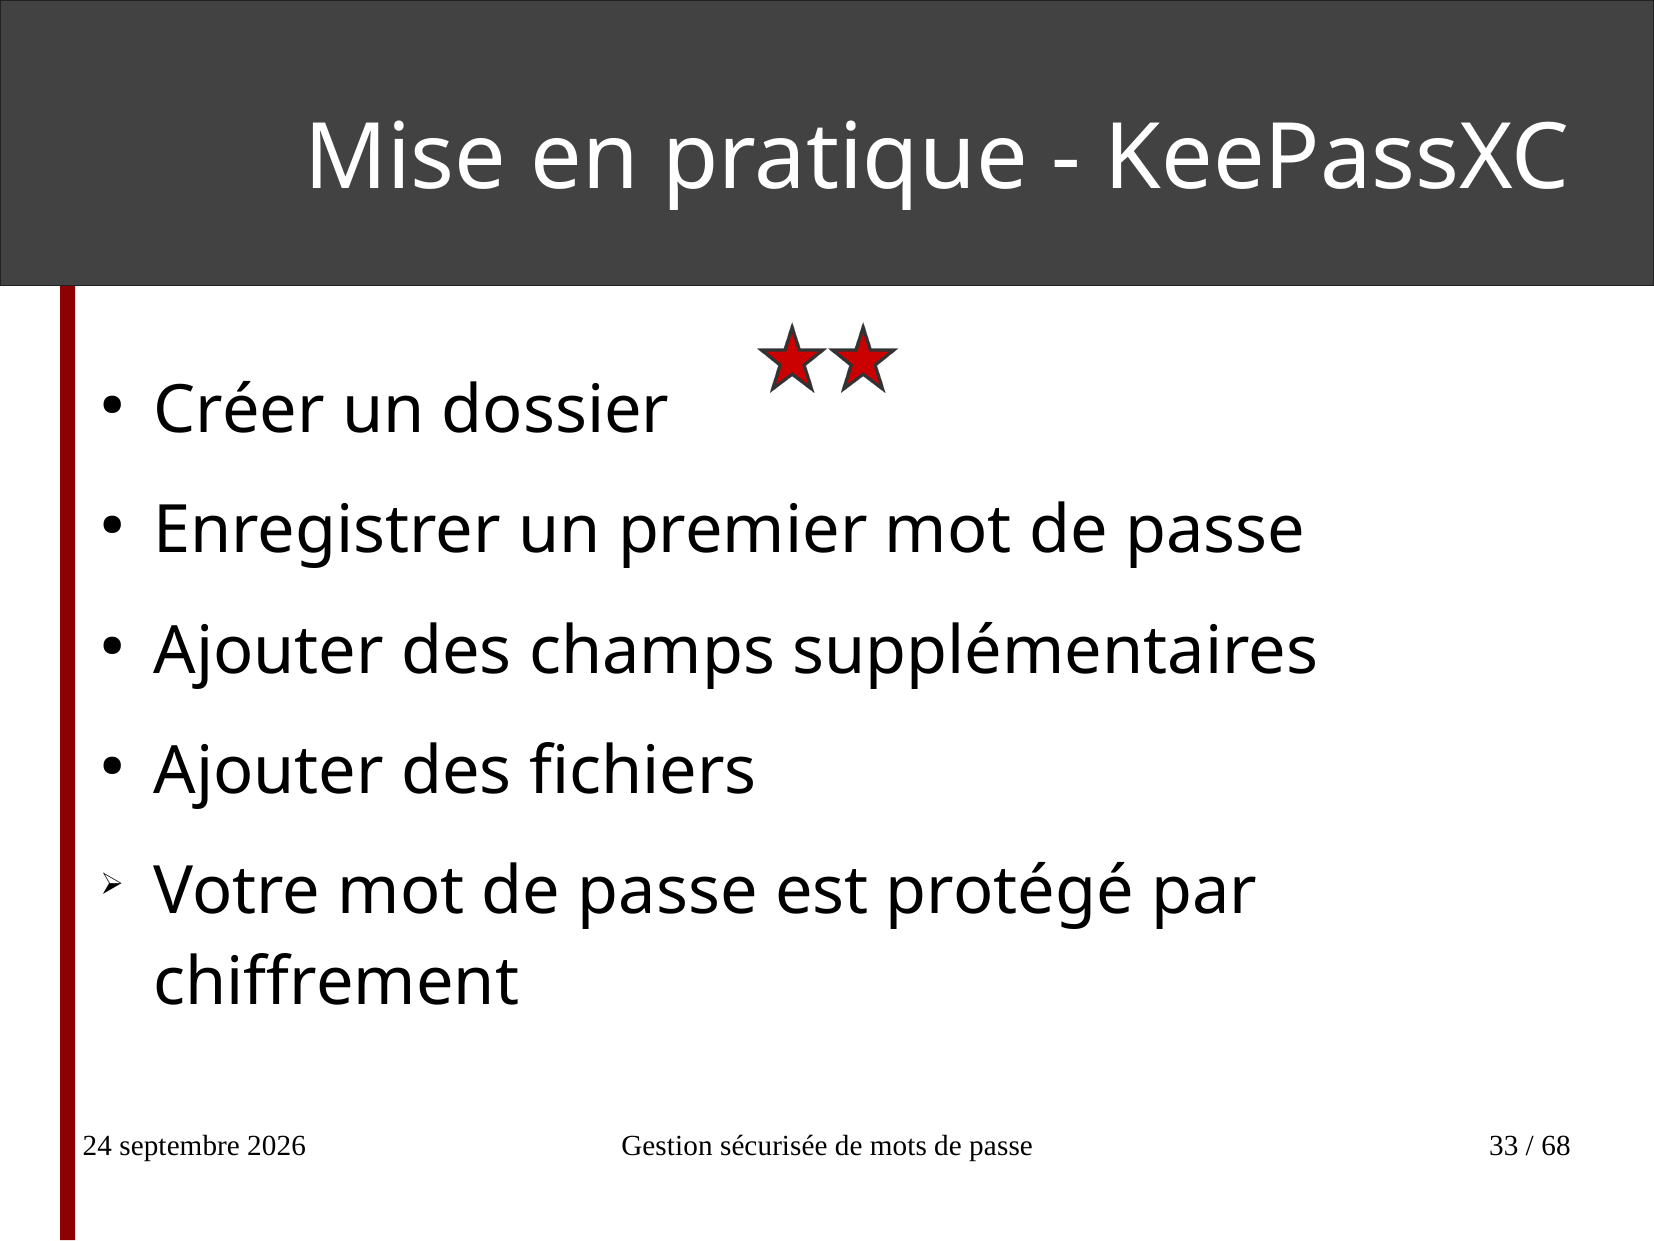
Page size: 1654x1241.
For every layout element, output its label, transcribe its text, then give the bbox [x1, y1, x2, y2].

picture [748, 314, 906, 401]
title Mise en pratique - KeePassXC [82, 49, 1571, 257]
list Créer un dossier Enregistrer un premier mot de passe Ajouter des champs supplémentaires Ajouter des fichiers Votre mot de passe est protégé par chiffrement [82, 290, 1571, 1096]
